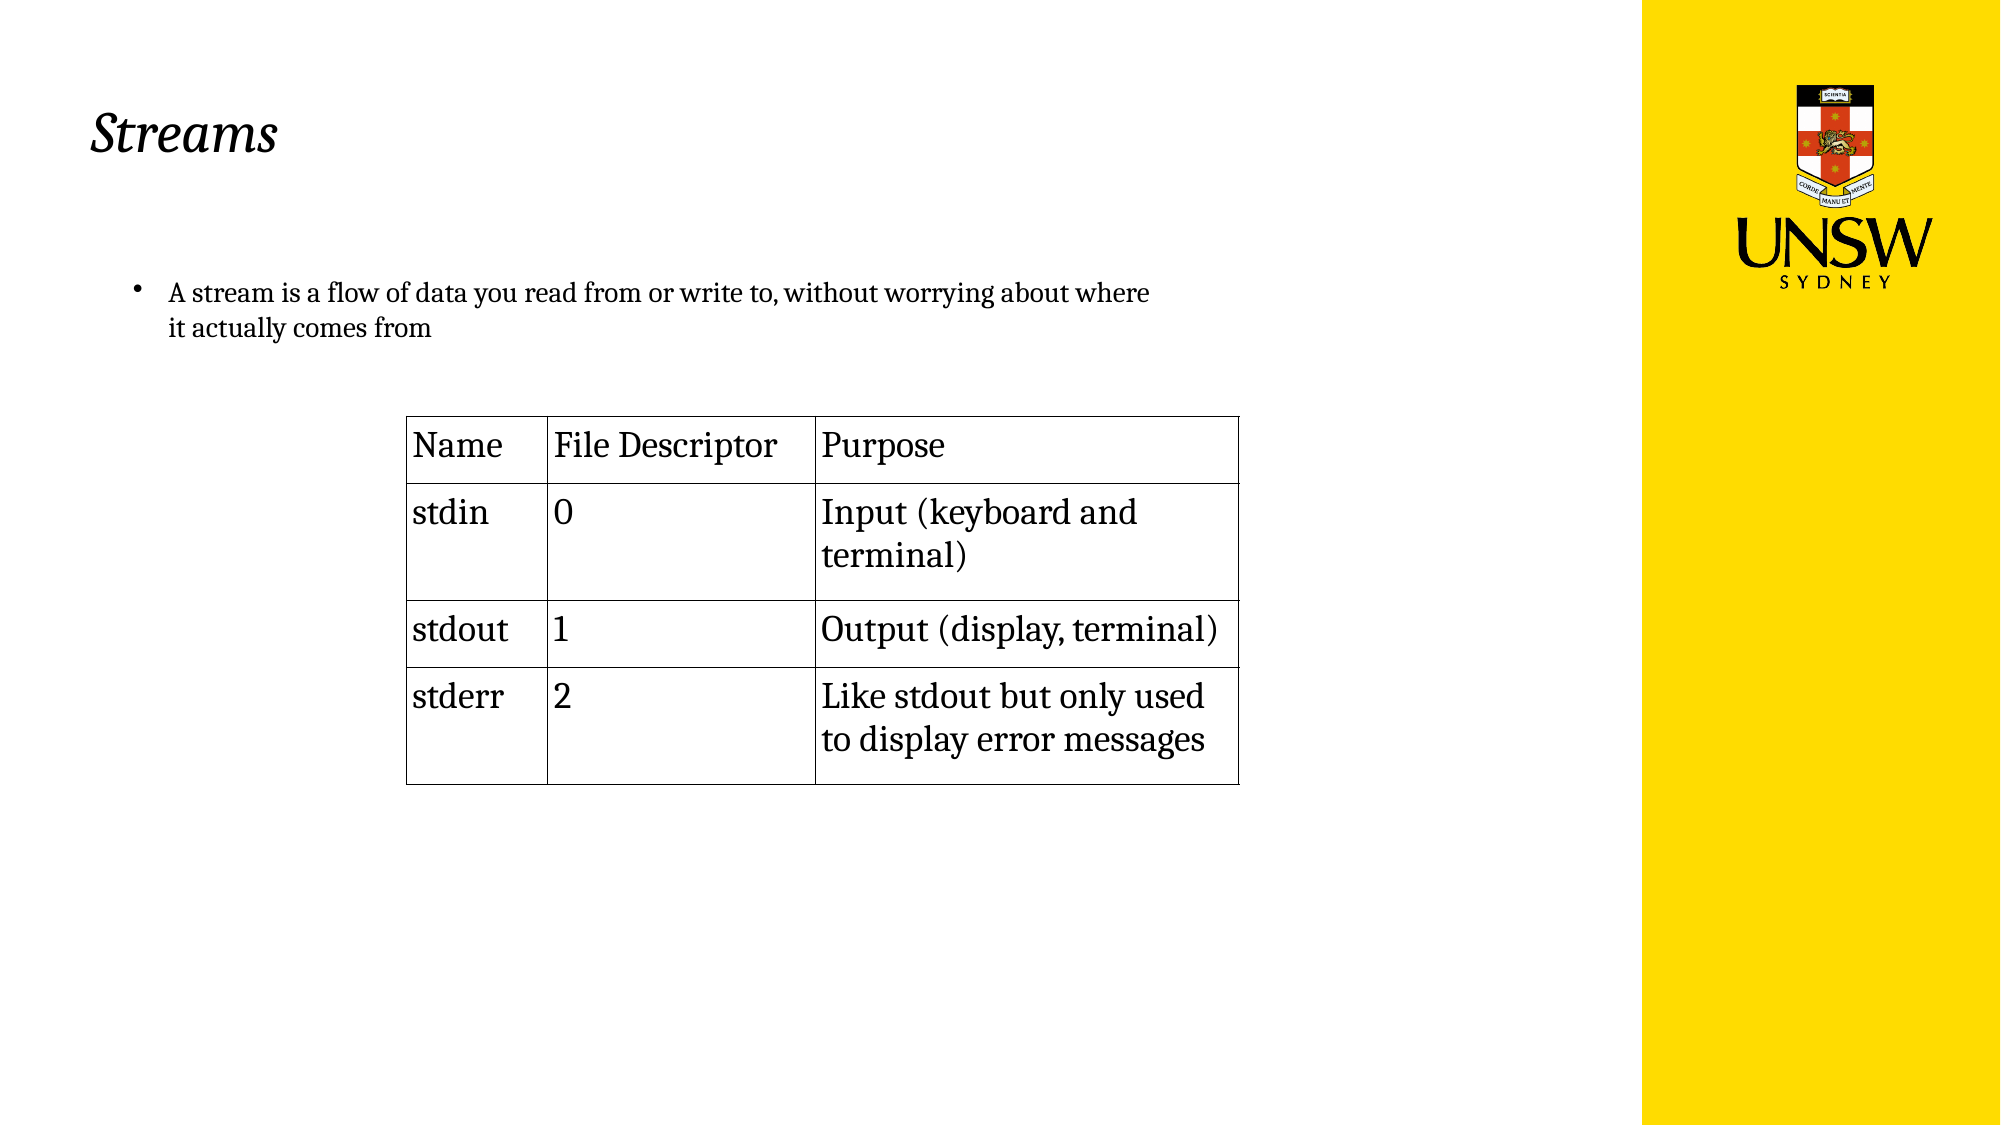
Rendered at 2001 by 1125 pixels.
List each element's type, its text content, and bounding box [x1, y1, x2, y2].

title Streams [76, 86, 922, 212]
table_cell stdout [407, 601, 547, 667]
table_header Name [407, 417, 547, 483]
text_box A stream is a flow of data you read from or write to, without worrying about where it actually comes from [118, 265, 1181, 384]
table_cell Input (keyboard and terminal) [816, 484, 1238, 600]
table_cell stderr [407, 668, 547, 784]
table_header File Descriptor [548, 417, 815, 483]
table_cell stdin [407, 484, 547, 600]
table_cell 2 [548, 668, 815, 784]
table_cell Output (display, terminal) [816, 601, 1238, 667]
table_header Purpose [816, 417, 1238, 483]
picture [1737, 85, 1933, 289]
table_cell Like stdout but only used to display error messages [816, 668, 1238, 784]
table_cell 0 [548, 484, 815, 600]
table_cell 1 [548, 601, 815, 667]
